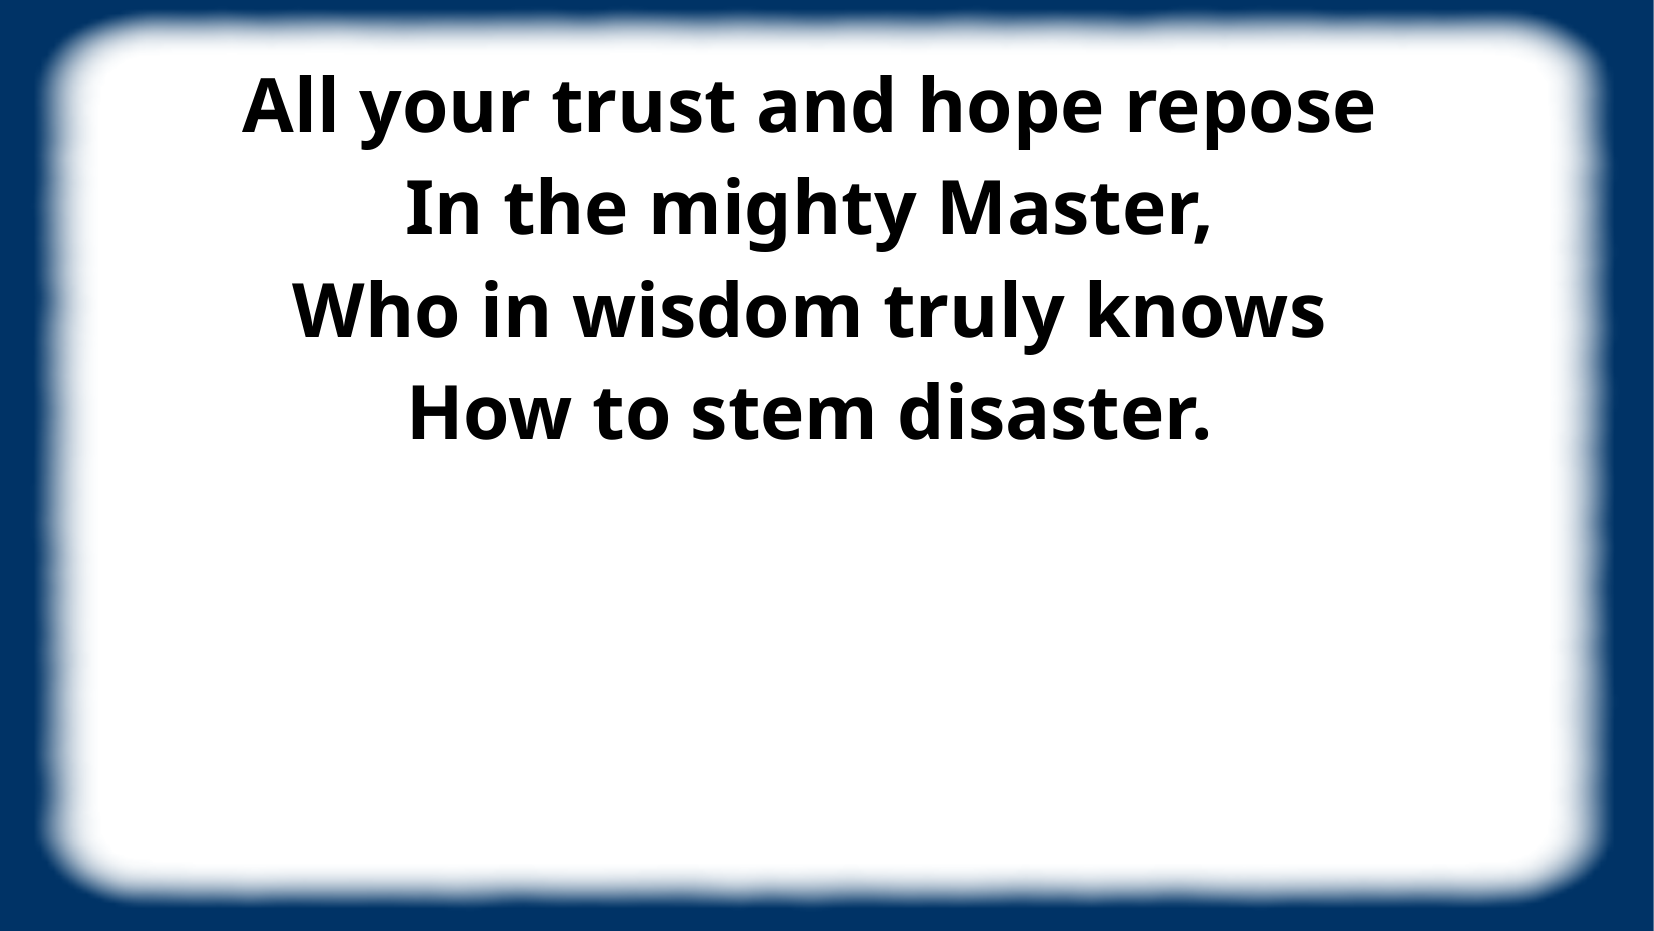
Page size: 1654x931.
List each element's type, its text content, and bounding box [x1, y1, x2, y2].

text_box All your trust and hope repose In the mighty Master, Who in wisdom truly knows How to stem disaster. [165, 45, 1456, 460]
picture [0, 0, 1654, 931]
